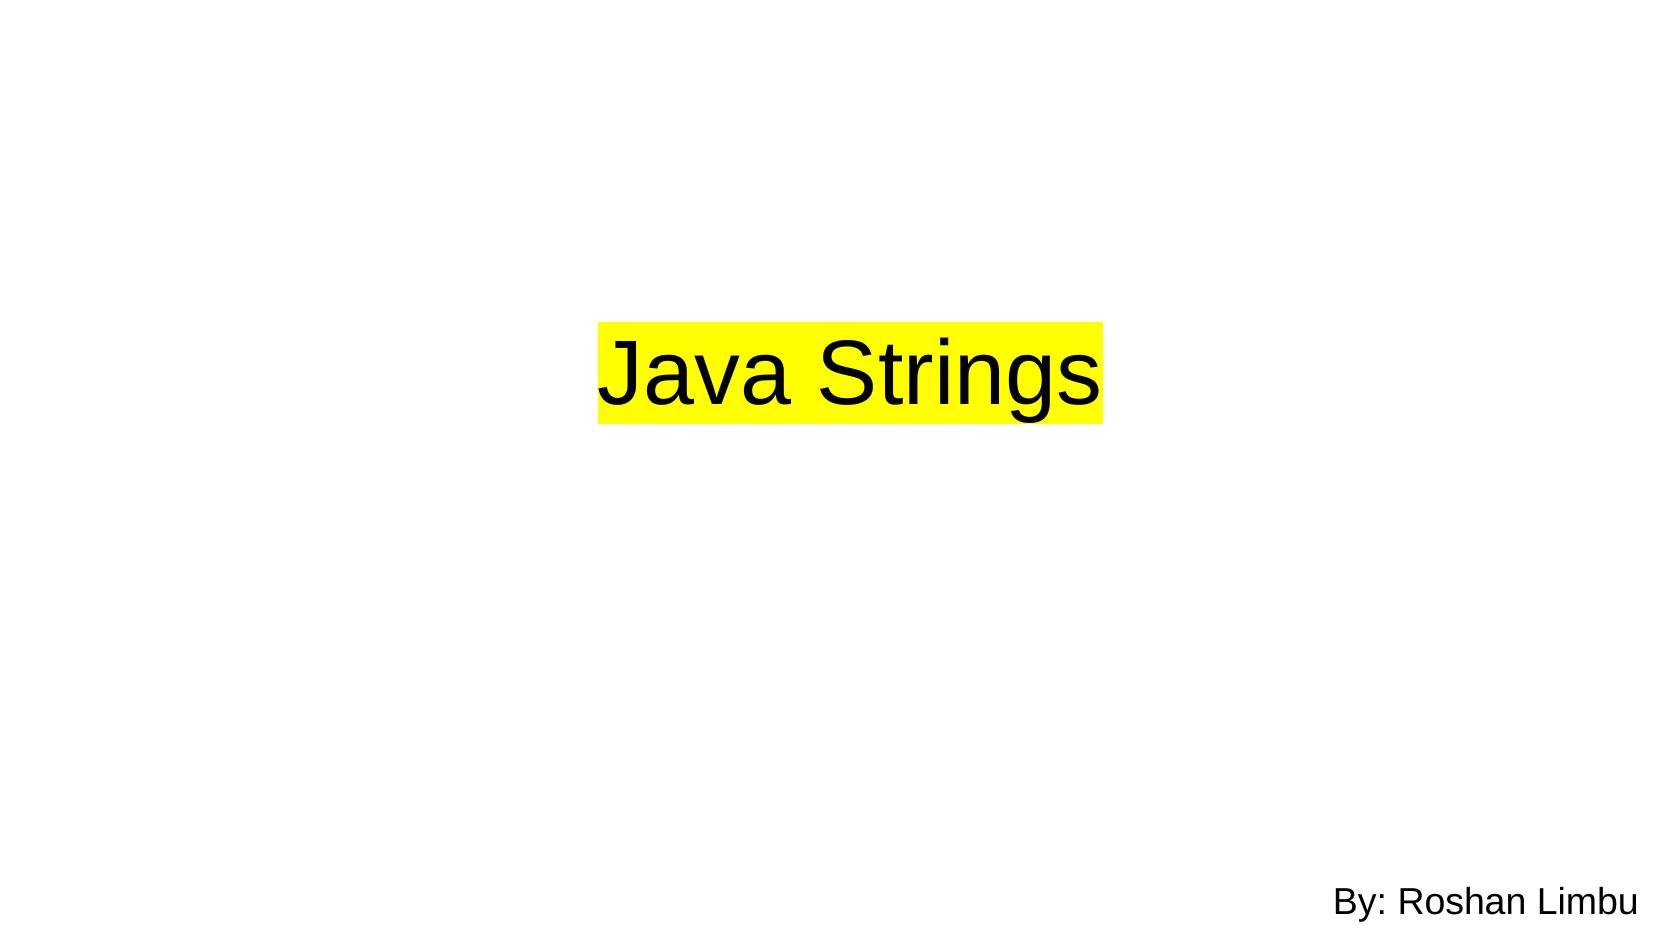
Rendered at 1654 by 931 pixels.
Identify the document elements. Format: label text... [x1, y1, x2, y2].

text_box By: Roshan Limbu [1318, 873, 1654, 931]
title Java Strings [106, 295, 1595, 451]
